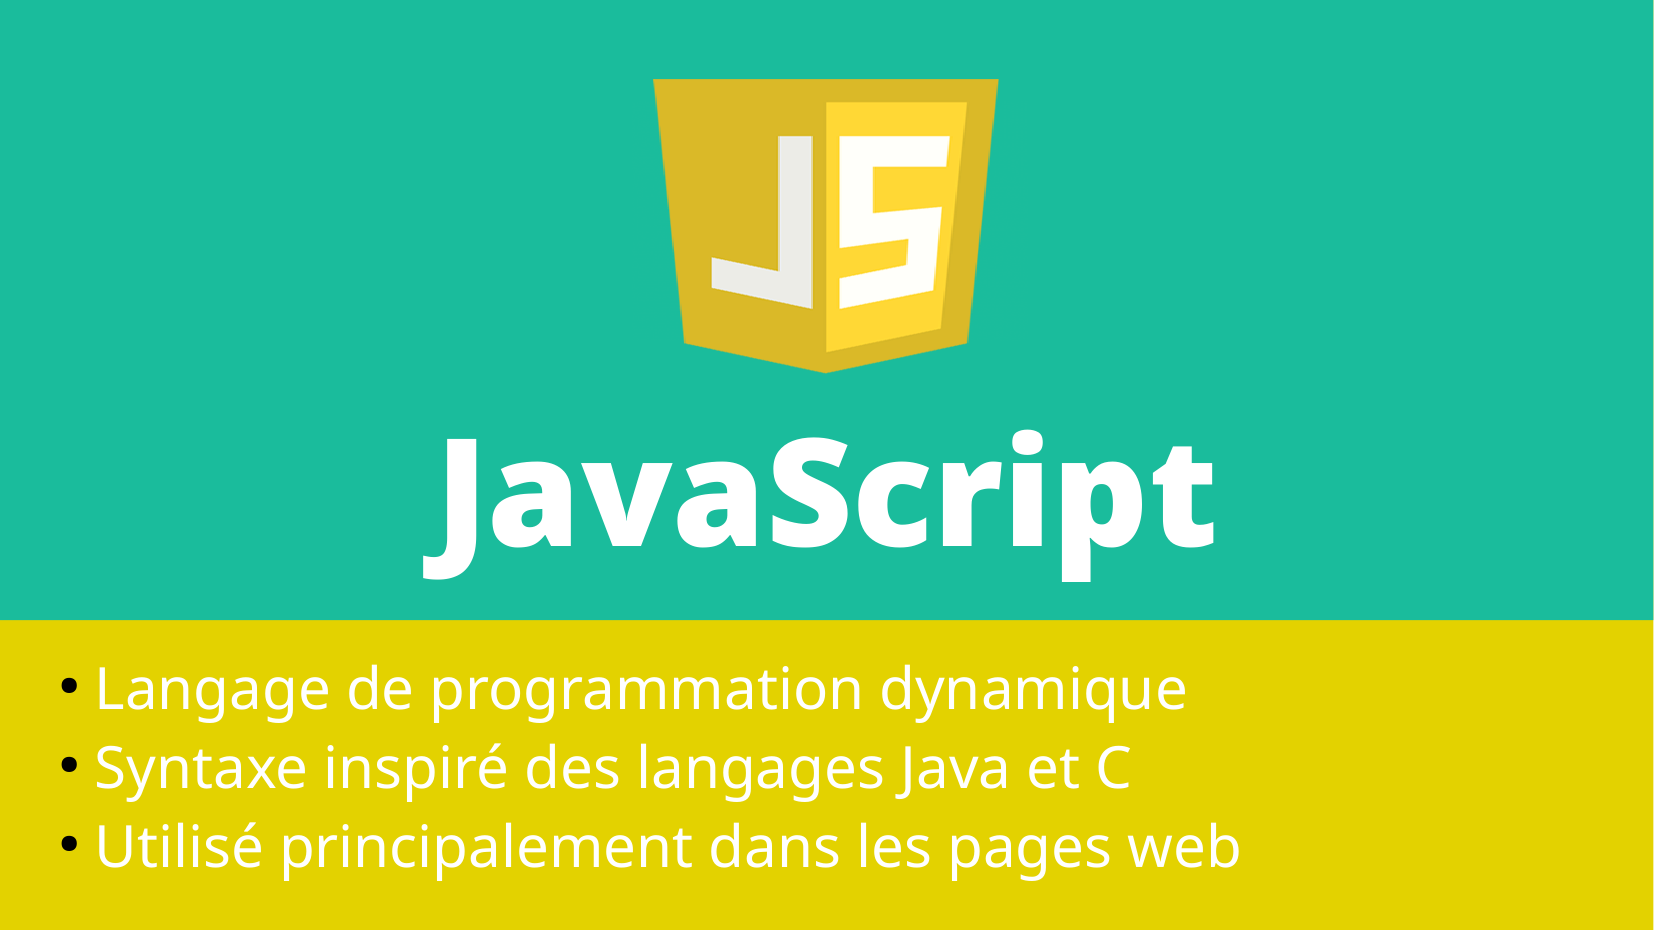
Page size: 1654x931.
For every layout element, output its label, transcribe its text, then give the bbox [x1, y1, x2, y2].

picture [439, 62, 1215, 390]
title JavaScript [59, 305, 1595, 569]
subtitle Langage de programmation dynamique Syntaxe inspiré des langages Java et C Utilisé principalement dans les pages web [59, 663, 1595, 869]
